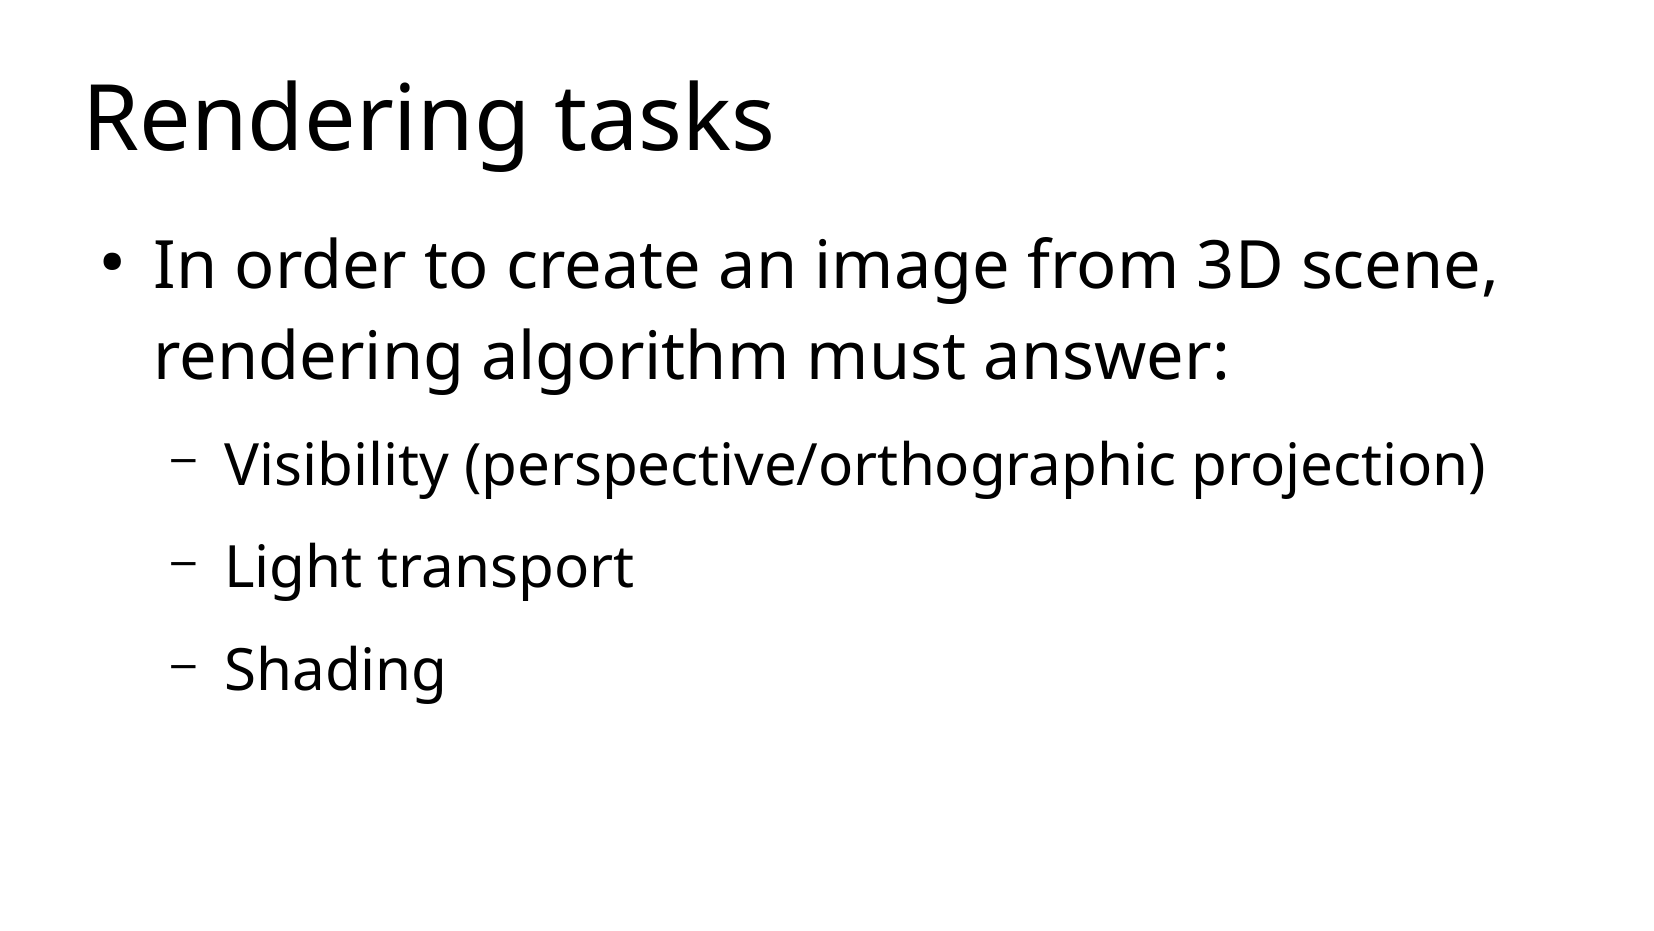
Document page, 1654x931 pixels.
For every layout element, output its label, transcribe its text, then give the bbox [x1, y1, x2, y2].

list In order to create an image from 3D scene, rendering algorithm must answer: Visibility (perspective/orthographic projection) Light transport Shading [82, 217, 1571, 758]
title Rendering tasks [82, 37, 1571, 193]
